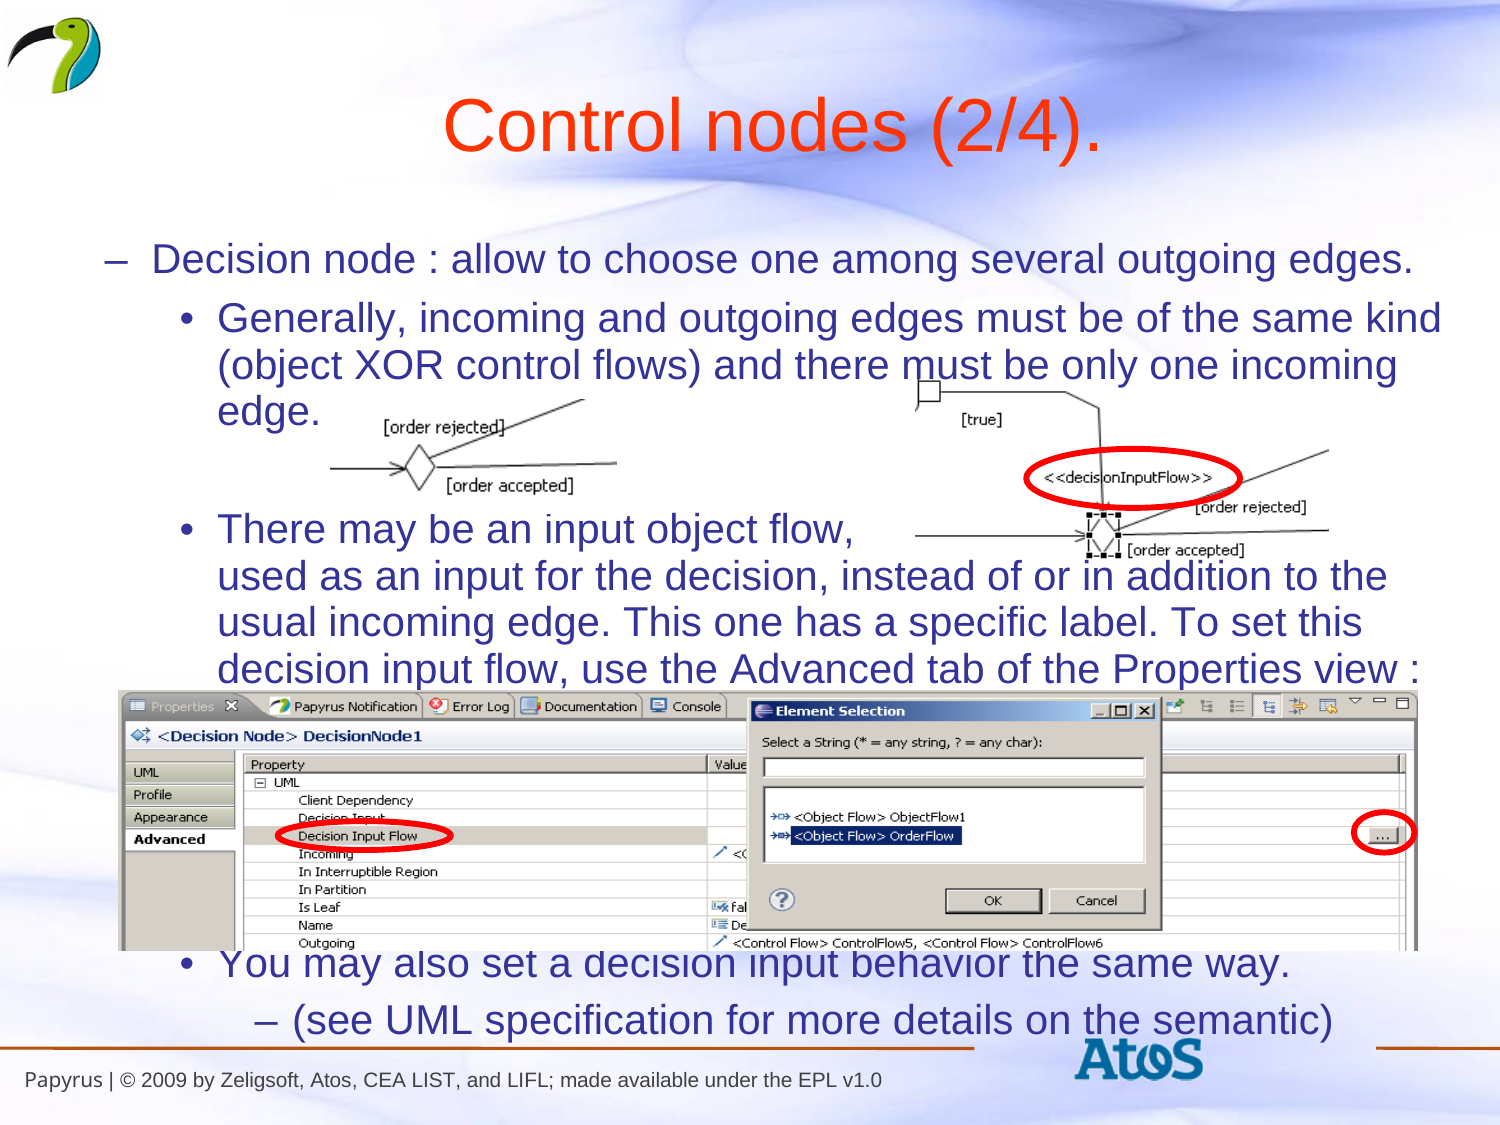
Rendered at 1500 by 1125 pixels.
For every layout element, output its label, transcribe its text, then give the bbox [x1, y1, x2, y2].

title Control nodes (2/4). [283, 64, 1264, 186]
text_box [1353, 812, 1415, 853]
picture [0, 0, 1500, 1046]
picture [118, 690, 1418, 951]
picture [330, 399, 617, 514]
text_box [277, 821, 451, 850]
picture [0, 1048, 1500, 1125]
list Decision node : allow to choose one among several outgoing edges. Generally, incoming and outgoing edges must be of the same kind (object XOR control flows) and there must be only one incoming edge. There may be an input object flow, used as an input for the decision, instead of or in addition to the usual incoming edge. This one has a specific label. To set this decision input flow, use the Advanced tab of the Properties view : You may also set a decision input behavior the same way. (see UML specification for more details on the semantic) [29, 236, 1469, 1048]
